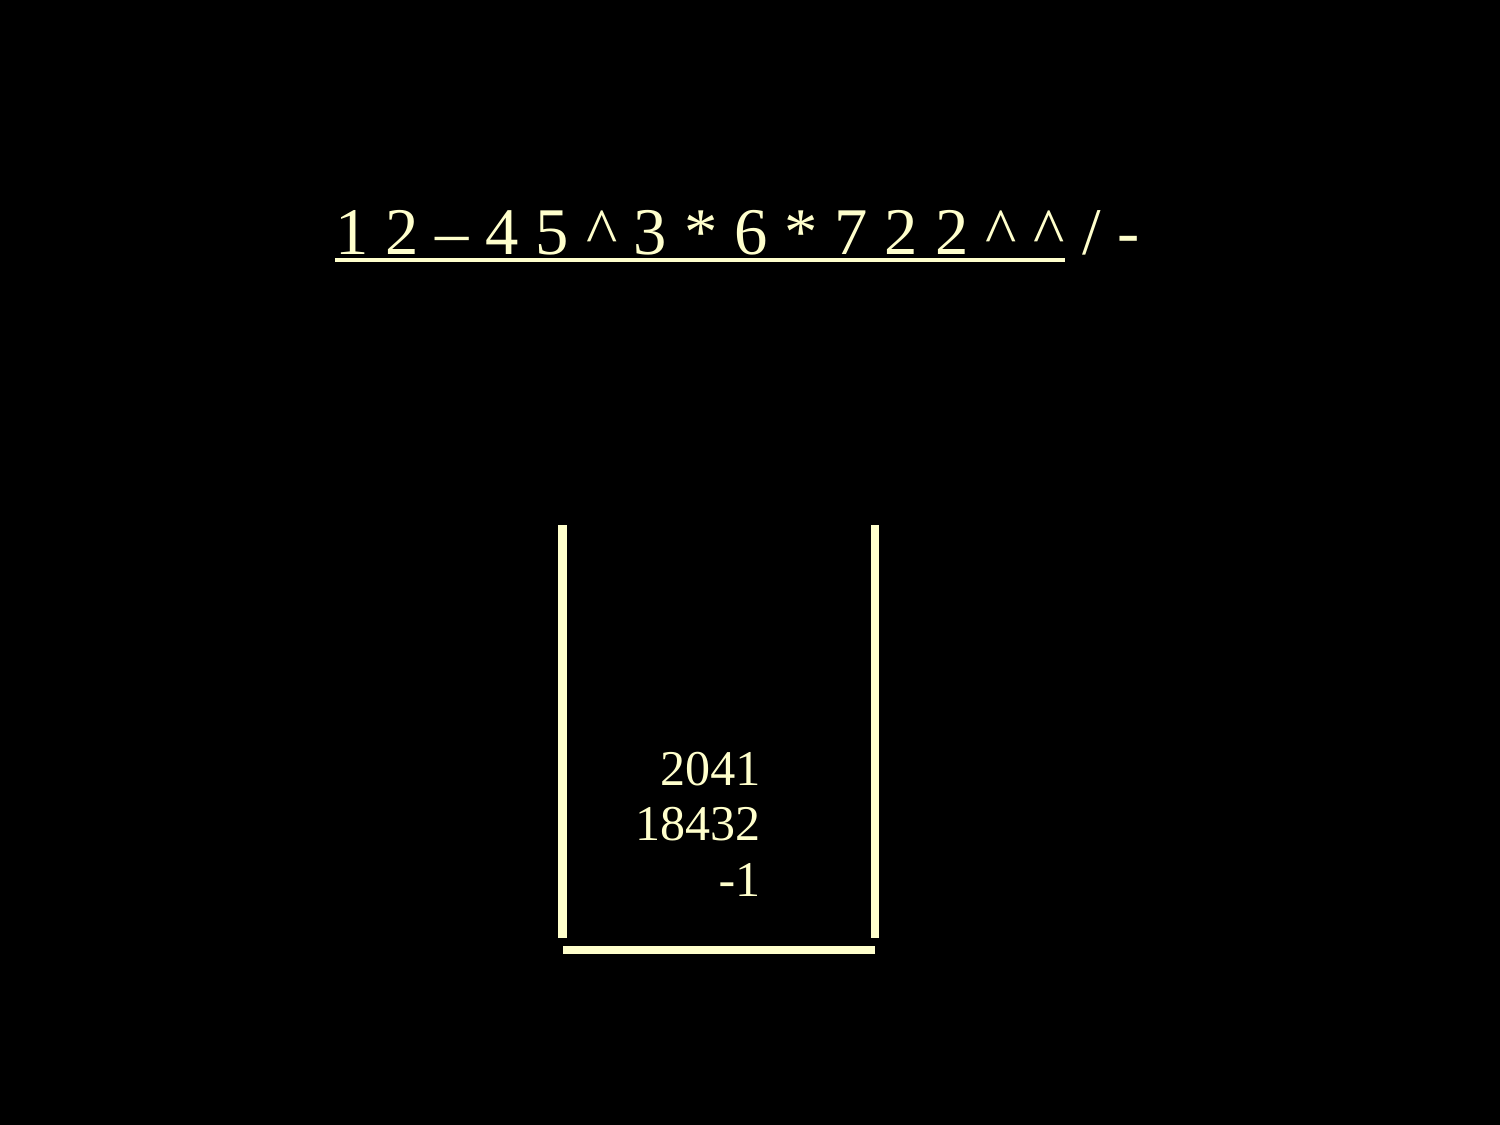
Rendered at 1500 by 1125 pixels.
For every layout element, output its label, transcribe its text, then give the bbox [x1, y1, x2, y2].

text_box 2041 18432 -1 [599, 622, 775, 915]
text_box 1 2 – 4 5 ^ 3 * 6 * 7 2 2 ^ ^ / - [320, 187, 1155, 277]
